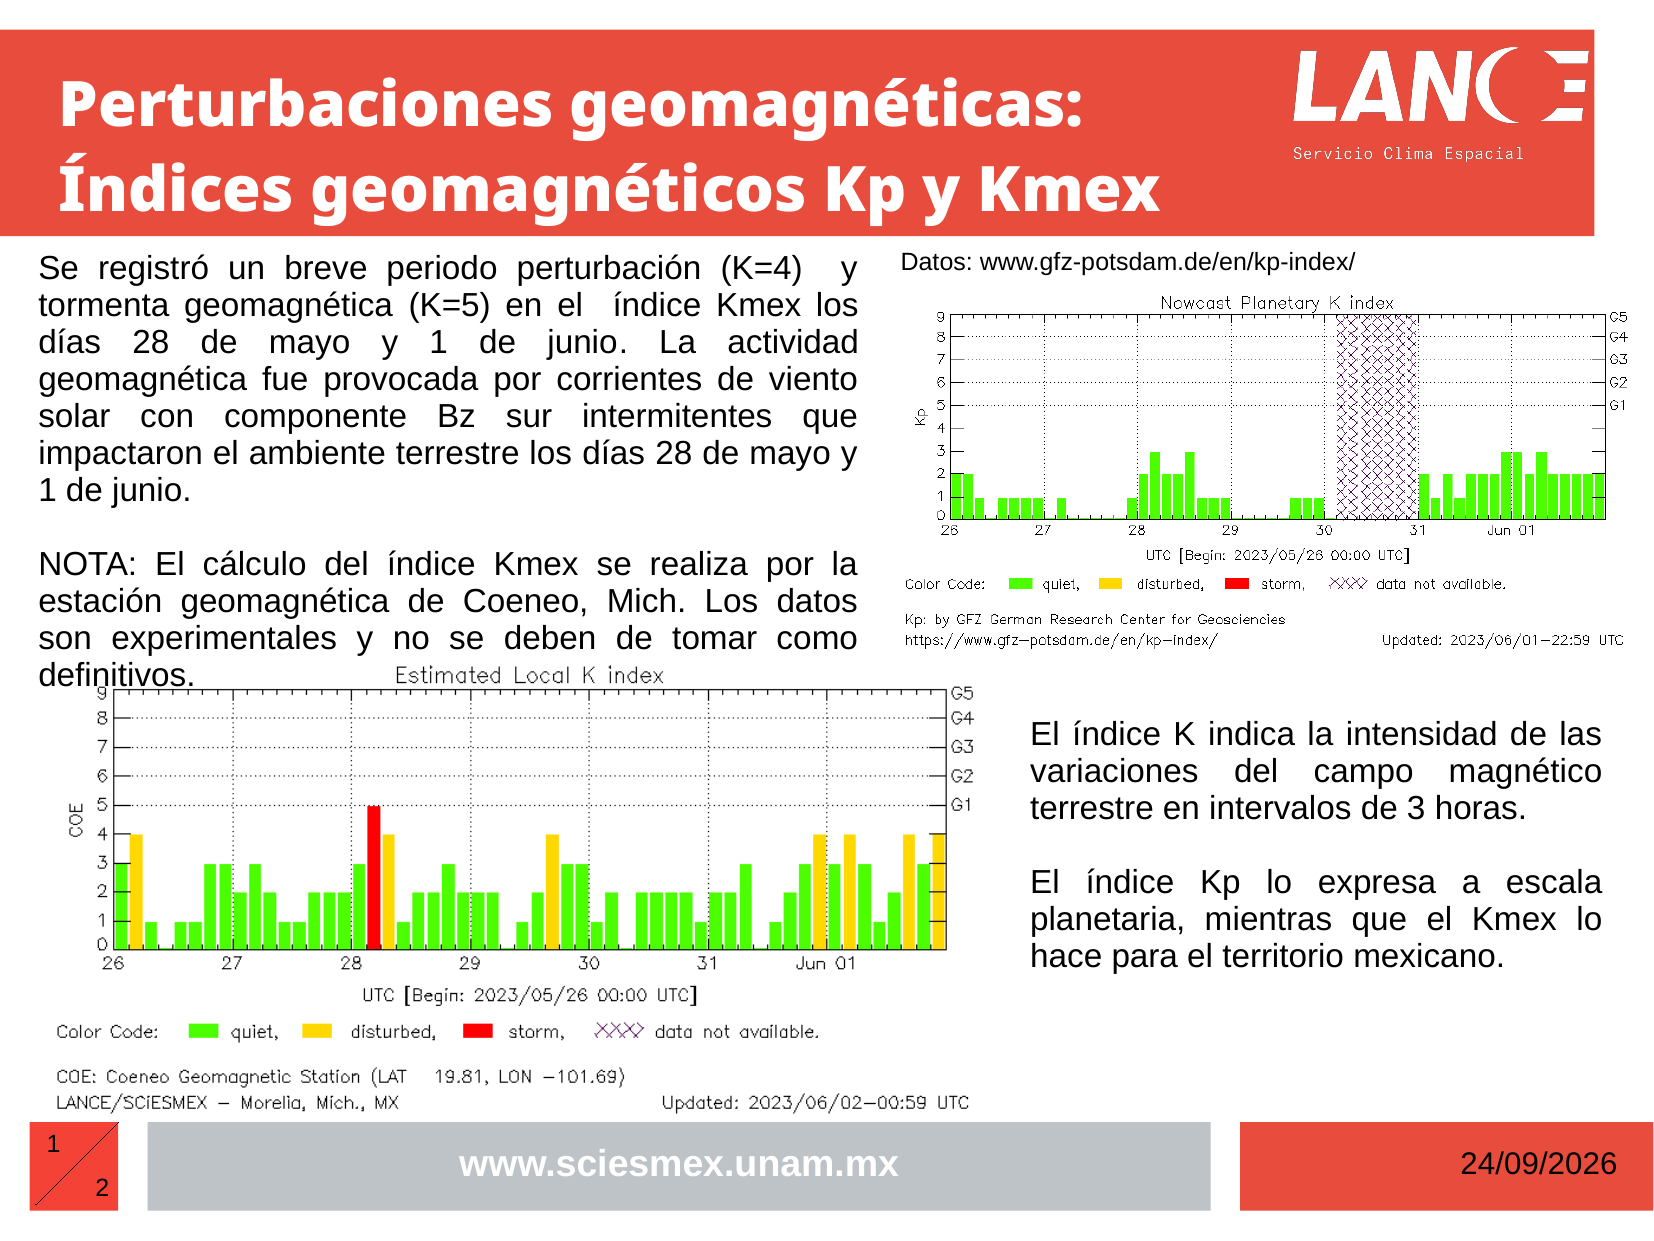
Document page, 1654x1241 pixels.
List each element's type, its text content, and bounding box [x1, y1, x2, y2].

text_box <número> [31, 1122, 176, 1170]
text_box Se registró un breve periodo perturbación (K=4) y tormenta geomagnética (K=5) en el índice Kmex los días 28 de mayo y 1 de junio. La actividad geomagnética fue provocada por corrientes de viento solar con componente Bz sur intermitentes que impactaron el ambiente terrestre los días 28 de mayo y 1 de junio. NOTA: El cálculo del índice Kmex se realiza por la estación geomagnética de Coeneo, Mich. Los datos son experimentales y no se deben de tomar como definitivos. [23, 242, 875, 739]
text_box www.sciesmex.unam.mx [153, 1122, 1205, 1205]
text_box 02/06/2023 [1424, 1122, 1654, 1205]
picture [1293, 47, 1589, 162]
text_box El índice K indica la intensidad de las variaciones del campo magnético terrestre en intervalos de 3 horas. El índice Kp lo expresa a escala planetaria, mientras que el Kmex lo hace para el territorio mexicano. [1015, 707, 1619, 1052]
text_box Datos: www.gfz-potsdam.de/en/kp-index/ [885, 240, 1654, 284]
text_box 2 [35, 1151, 125, 1209]
picture [47, 277, 1642, 1116]
title Perturbaciones geomagnéticas: Índices geomagnéticos Kp y Kmex [59, 59, 1312, 207]
